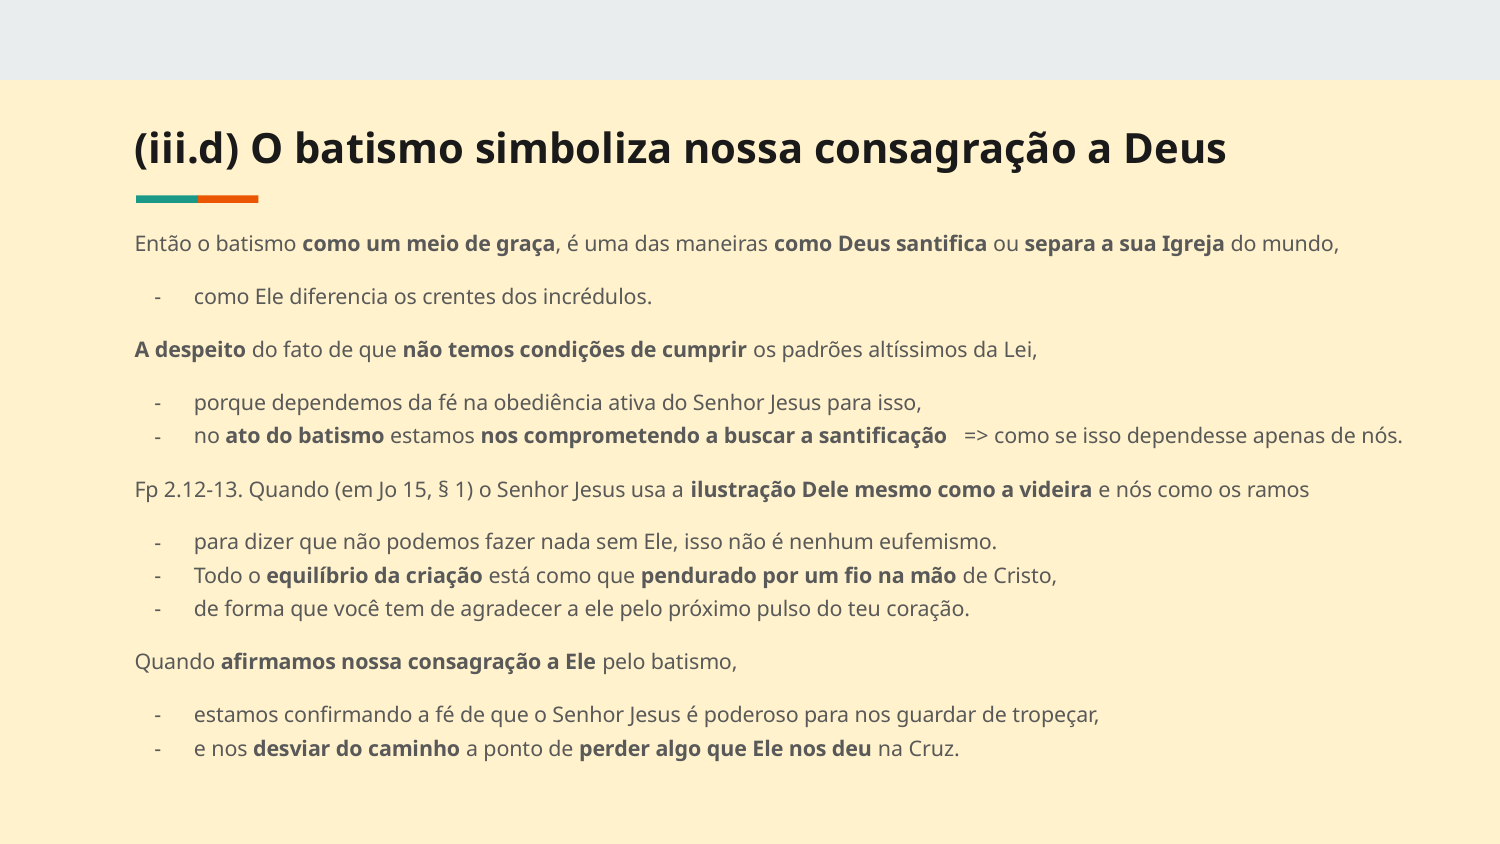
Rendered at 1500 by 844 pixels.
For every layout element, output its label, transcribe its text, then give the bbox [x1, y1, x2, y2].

title (iii.d) O batismo simboliza nossa consagração a Deus [119, 103, 1381, 192]
list Então o batismo como um meio de graça, é uma das maneiras como Deus santifica ou separa a sua Igreja do mundo, como Ele diferencia os crentes dos incrédulos. A despeito do fato de que não temos condições de cumprir os padrões altíssimos da Lei, porque dependemos da fé na obediência ativa do Senhor Jesus para isso, no ato do batismo estamos nos comprometendo a buscar a santificação => como se isso dependesse apenas de nós. Fp 2.12-13. Quando (em Jo 15, § 1) o Senhor Jesus usa a ilustração Dele mesmo como a videira e nós como os ramos para dizer que não podemos fazer nada sem Ele, isso não é nenhum eufemismo. Todo o equilíbrio da criação está como que pendurado por um fio na mão de Cristo, de forma que você tem de agradecer a ele pelo próximo pulso do teu coração. Quando afirmamos nossa consagração a Ele pelo batismo, estamos confirmando a fé de que o Senhor Jesus é poderoso para nos guardar de tropeçar, e nos desviar do caminho a ponto de perder algo que Ele nos deu na Cruz. [119, 209, 1446, 797]
